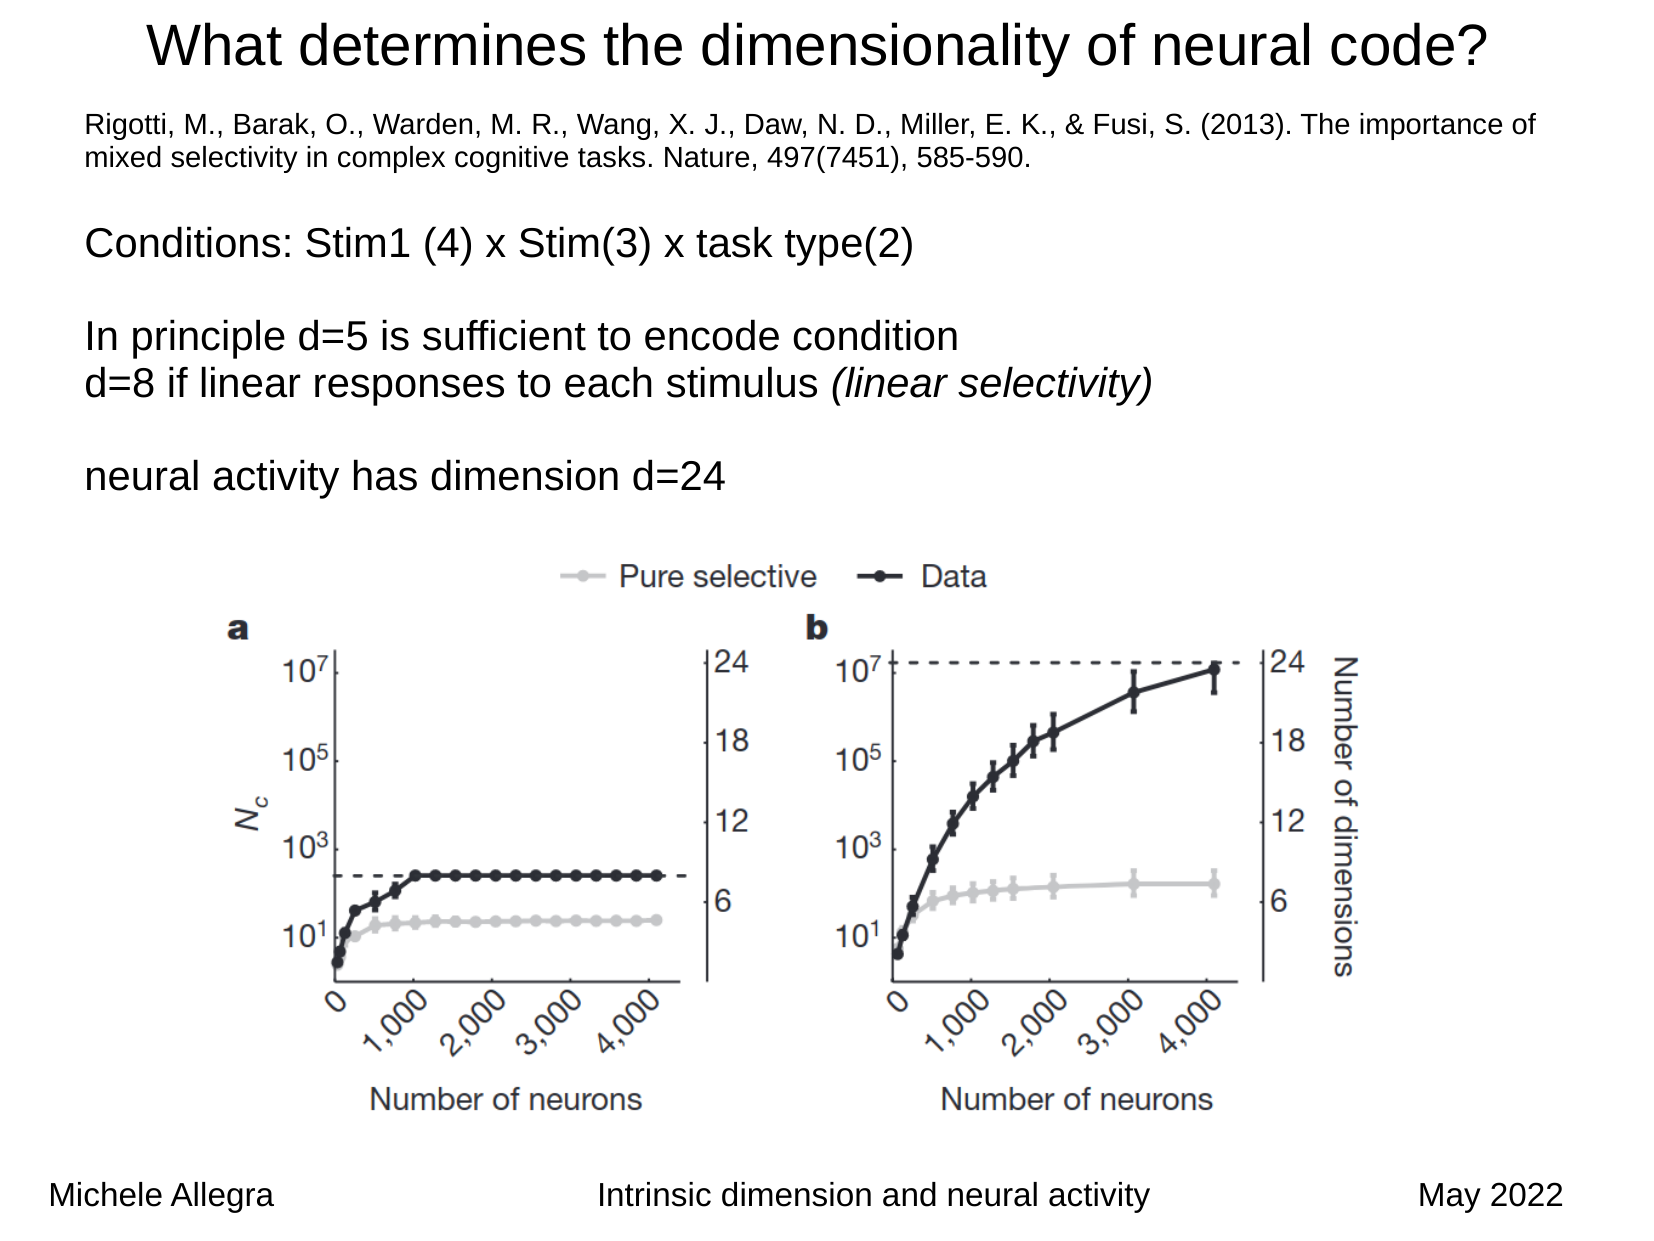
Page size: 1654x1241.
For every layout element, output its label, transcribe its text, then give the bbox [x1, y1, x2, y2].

picture [144, 518, 1387, 1143]
title What determines the dimensionality of neural code? [82, 0, 1571, 96]
text_box Rigotti, M., Barak, O., Warden, M. R., Wang, X. J., Daw, N. D., Miller, E. K., & Fusi, S. (2013). The importance of mixed selectivity in complex cognitive tasks. Nature, 497(7451), 585-590. Conditions: Stim1 (4) x Stim(3) x task type(2) In principle d=5 is sufficient to encode condition d=8 if linear responses to each stimulus (linear selectivity) neural activity has dimension d=24 [69, 100, 1566, 553]
text_box Michele Allegra Intrinsic dimension and neural activity May 2022 [33, 1168, 1603, 1221]
